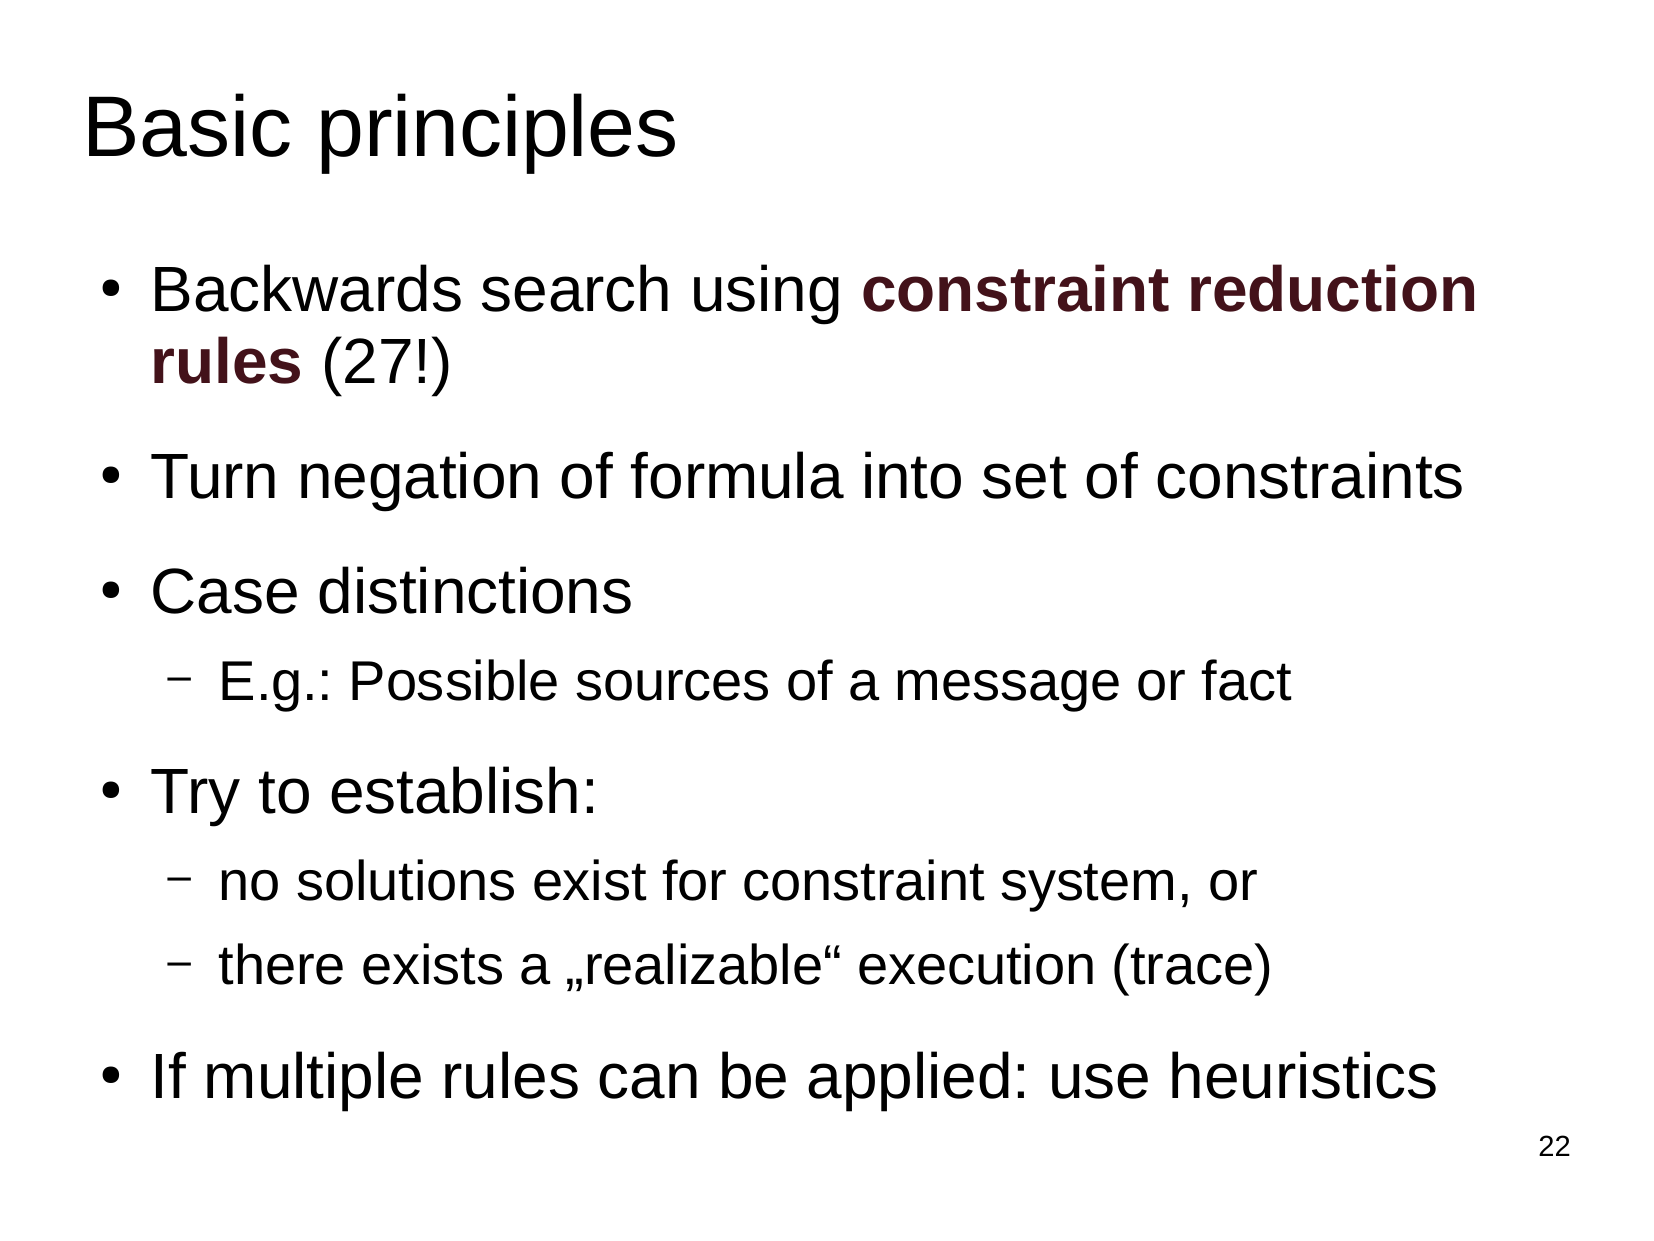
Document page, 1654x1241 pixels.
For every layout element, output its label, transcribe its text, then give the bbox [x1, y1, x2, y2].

title Basic principles [82, 49, 1571, 204]
list Backwards search using constraint reduction rules (27!) Turn negation of formula into set of constraints Case distinctions E.g.: Possible sources of a message or fact Try to establish: no solutions exist for constraint system, or there exists a „realizable“ execution (trace) If multiple rules can be applied: use heuristics [82, 253, 1571, 1118]
